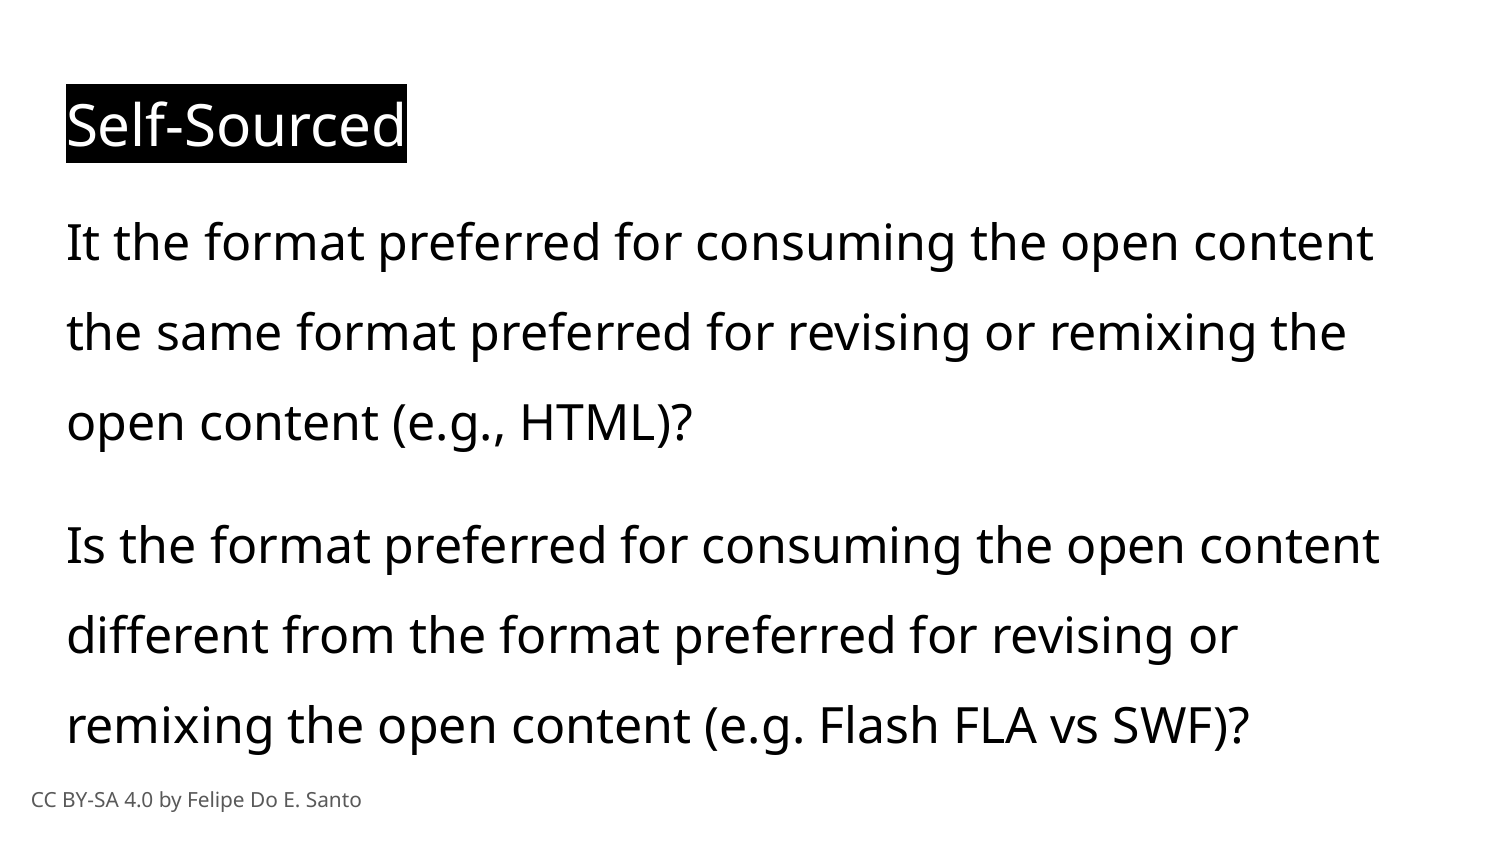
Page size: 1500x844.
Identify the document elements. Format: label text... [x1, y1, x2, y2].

list It the format preferred for consuming the open content the same format preferred for revising or remixing the open content (e.g., HTML)? Is the format preferred for consuming the open content different from the format preferred for revising or remixing the open content (e.g. Flash FLA vs SWF)? [51, 165, 1449, 726]
title Self-Sourced [51, 72, 1449, 165]
text_box CC BY-SA 4.0 by Felipe Do E. Santo [15, 771, 421, 826]
